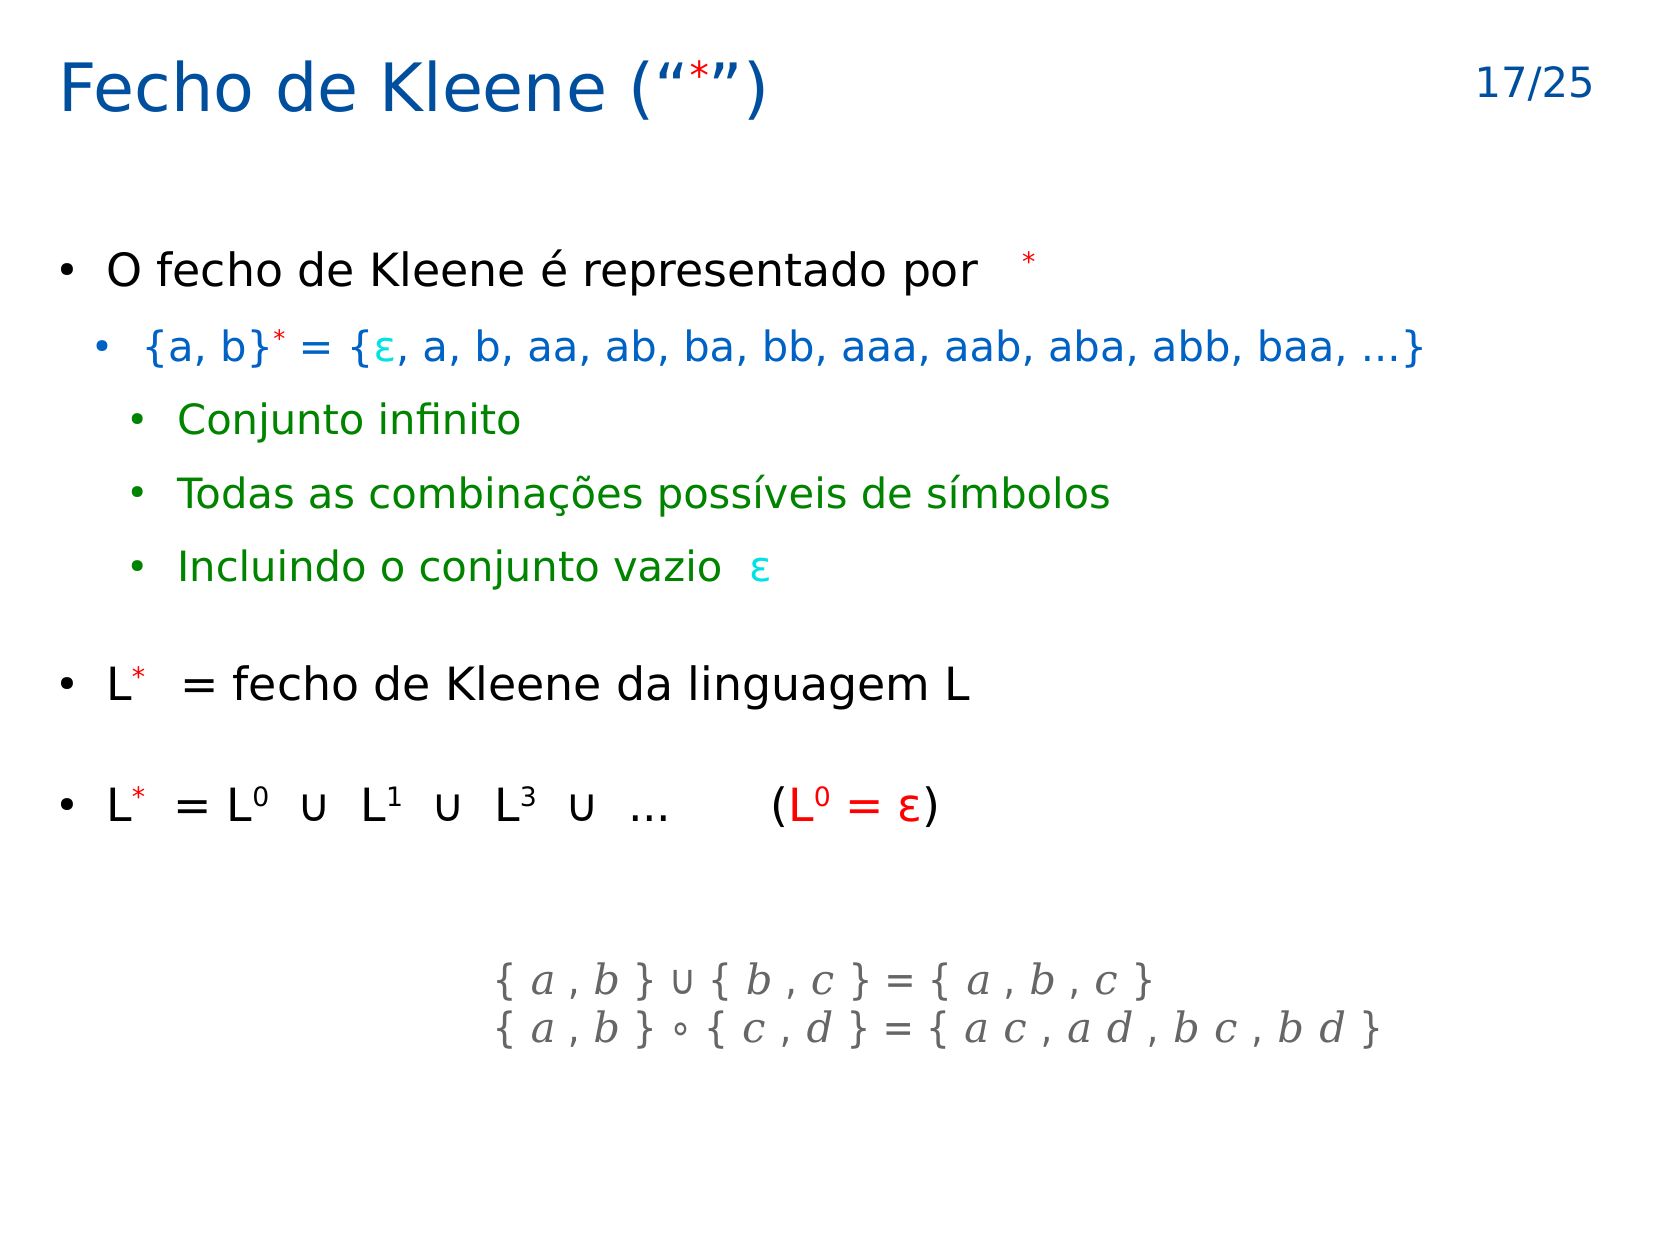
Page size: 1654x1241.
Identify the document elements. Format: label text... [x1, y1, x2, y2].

text_box { 𝑎 , 𝑏 } ∪ { 𝑏 , 𝑐 } = { 𝑎 , 𝑏 , 𝑐 } { 𝑎 , 𝑏 } ∘ { 𝑐 , 𝑑 } = { 𝑎 𝑐 , 𝑎 𝑑 , 𝑏 𝑐 , 𝑏 𝑑 } [477, 948, 1430, 1061]
list O fecho de Kleene é representado por * {a, b}* = {ε, a, b, aa, ab, ba, bb, aaa, aab, aba, abb, baa, ...} Conjunto infinito Todas as combinações possíveis de símbolos Incluindo o conjunto vazio ε L* = fecho de Kleene da linguagem L L* = L0 ∪ L1 ∪ L3 ∪ ... (L0 = ε) [59, 236, 1595, 1211]
title Fecho de Kleene (“*”) [59, 29, 1625, 148]
